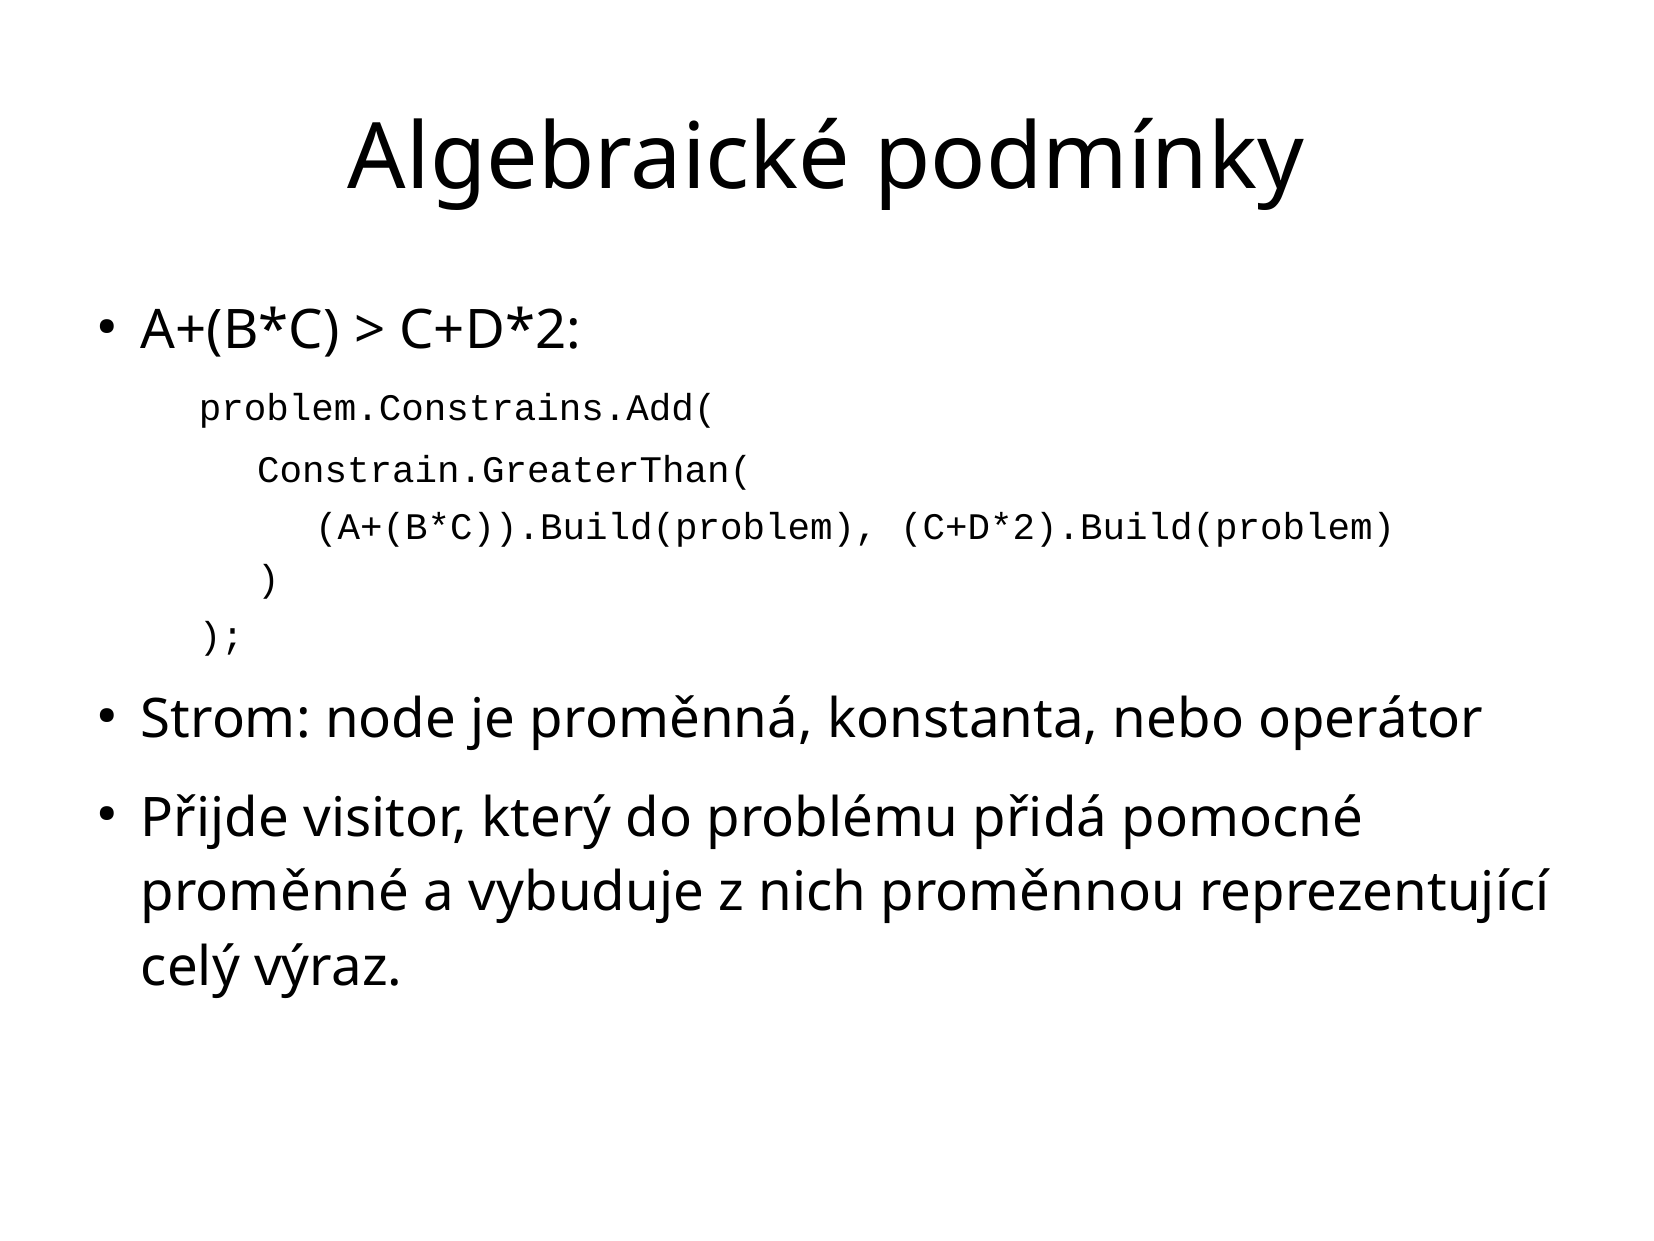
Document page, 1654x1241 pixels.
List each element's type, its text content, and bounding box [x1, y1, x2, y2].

title Algebraické podmínky [82, 49, 1571, 257]
list A+(B*C) > C+D*2: problem.Constrains.Add( Constrain.GreaterThan( (A+(B*C)).Build(problem), (C+D*2).Build(problem) ) ); Strom: node je proměnná, konstanta, nebo operátor Přijde visitor, který do problému přidá pomocné proměnné a vybuduje z nich proměnnou reprezentující celý výraz. [82, 290, 1571, 1010]
